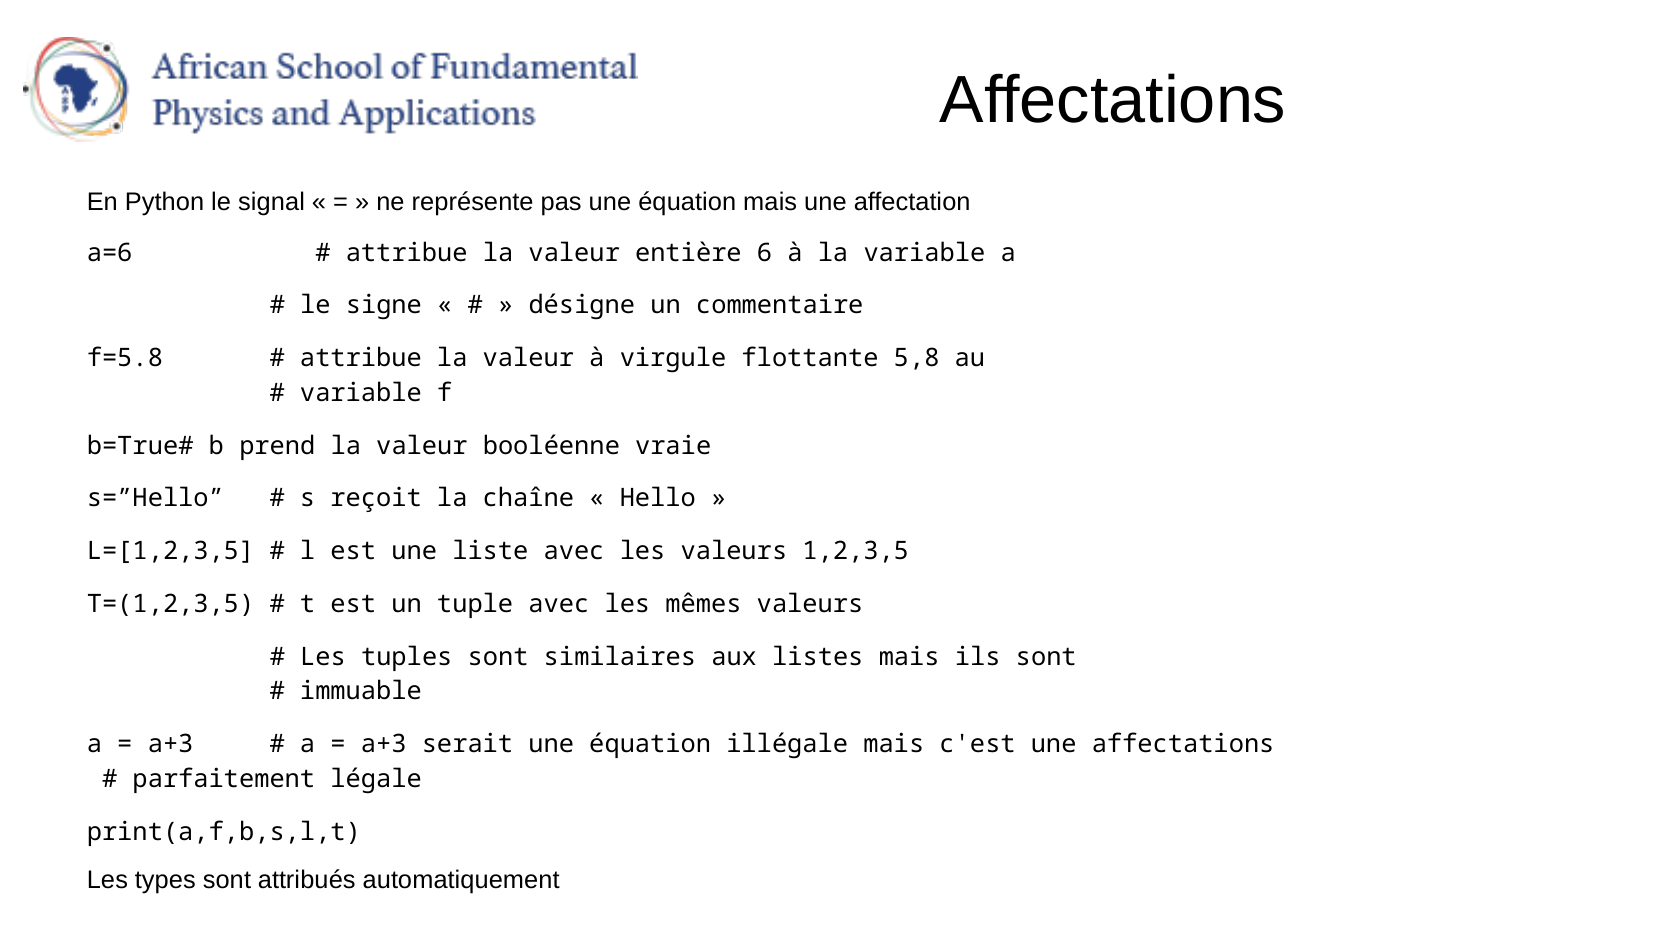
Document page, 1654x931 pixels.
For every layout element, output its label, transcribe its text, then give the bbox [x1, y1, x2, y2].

picture [23, 37, 635, 142]
title Affectations [635, 21, 1610, 177]
list En Python le signal « = » ne représente pas une équation mais une affectation a=6 # attribue la valeur entière 6 à la variable a # le signe « # » désigne un commentaire f=5.8 # attribue la valeur à virgule flottante 5,8 au # variable f b=True # b prend la valeur booléenne vraie s=”Hello” # s reçoit la chaîne « Hello » L=[1,2,3,5] # l est une liste avec les valeurs 1,2,3,5 T=(1,2,3,5) # t est un tuple avec les mêmes valeurs # Les tuples sont similaires aux listes mais ils sont # immuable a = a+3 # a = a+3 serait une équation illégale mais c'est une affectations # parfaitement légale print(a,f,b,s,l,t) Les types sont attribués automatiquement [86, 187, 1576, 901]
